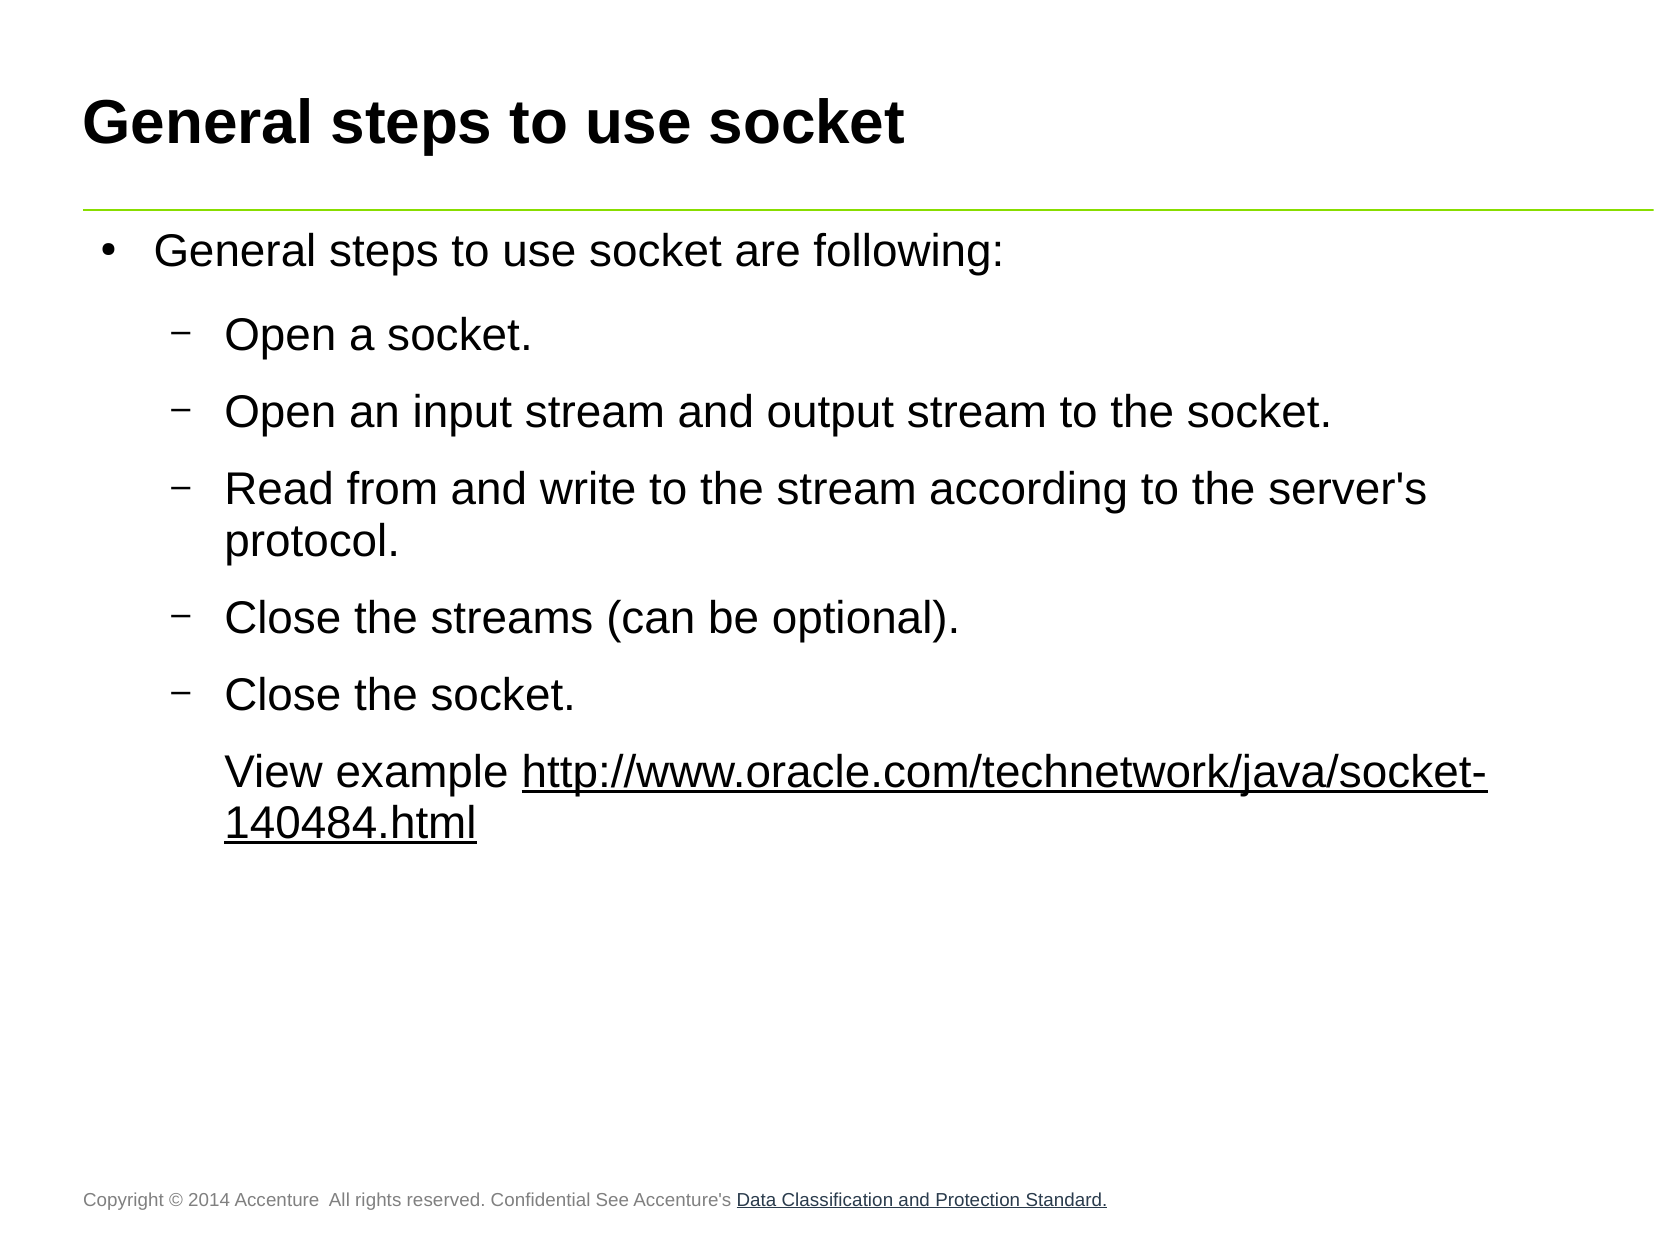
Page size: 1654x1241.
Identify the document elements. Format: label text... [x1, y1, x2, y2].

title General steps to use socket [82, 49, 1571, 196]
list General steps to use socket are following: Open a socket. Open an input stream and output stream to the socket. Read from and write to the stream according to the server's protocol. Close the streams (can be optional). Close the socket. View example http://www.oracle.com/technetwork/java/socket-140484.html [82, 225, 1538, 1186]
